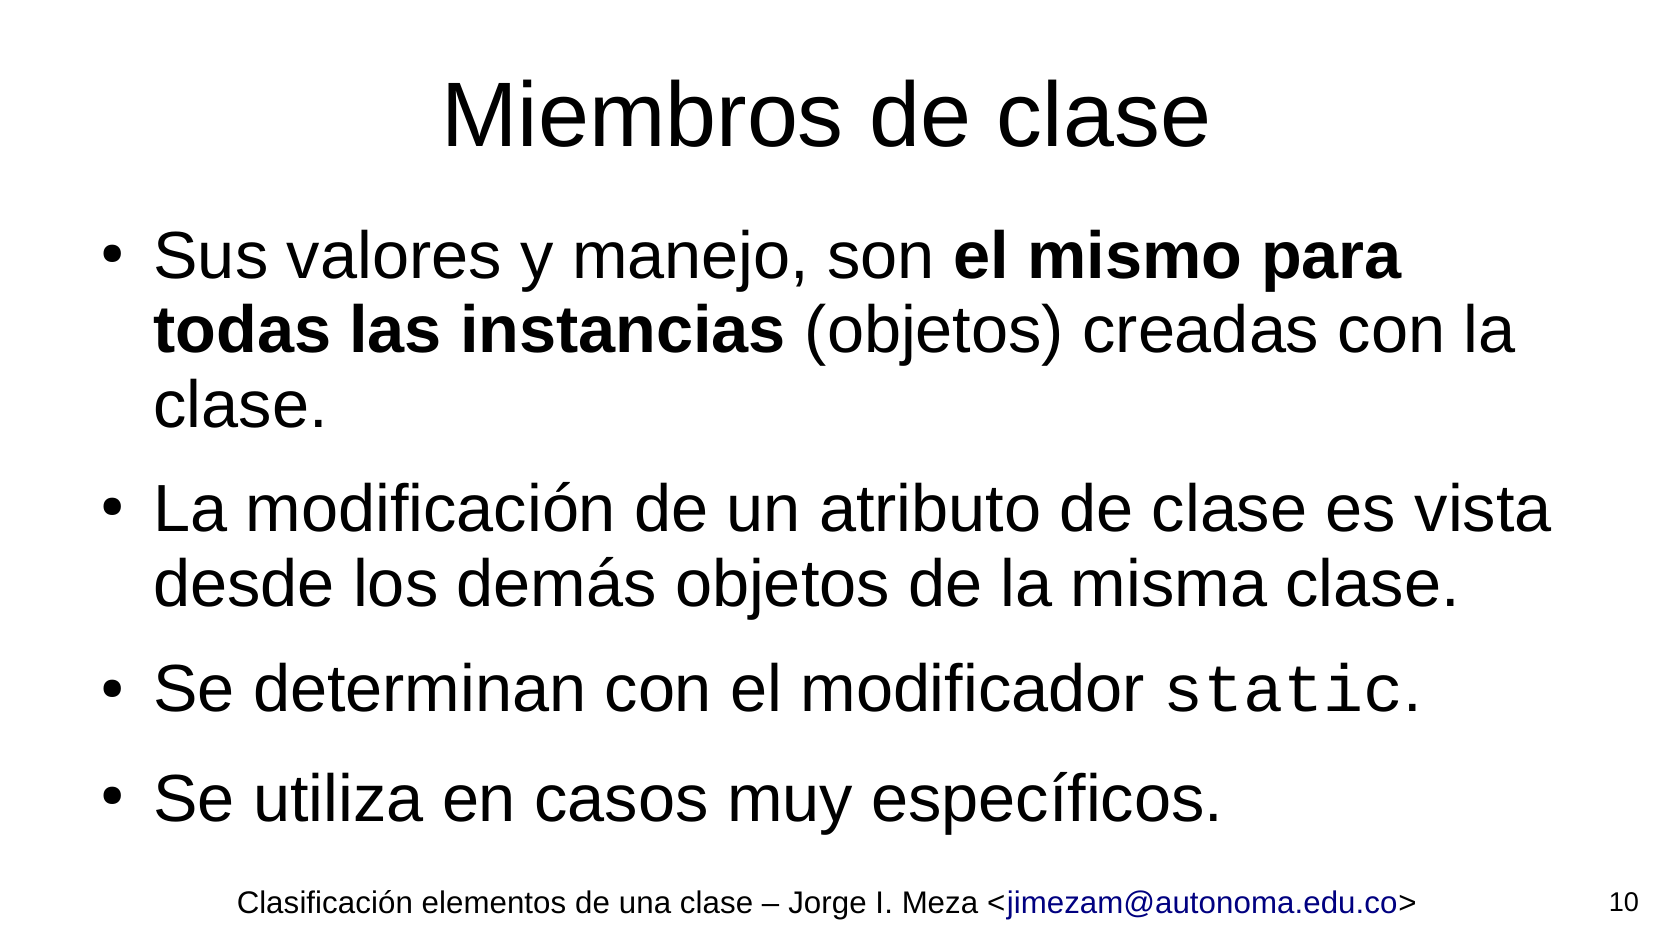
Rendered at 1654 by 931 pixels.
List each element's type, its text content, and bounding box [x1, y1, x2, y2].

title Miembros de clase [82, 37, 1571, 193]
list Sus valores y manejo, son el mismo para todas las instancias (objetos) creadas con la clase. La modificación de un atributo de clase es vista desde los demás objetos de la misma clase. Se determinan con el modificador static. Se utiliza en casos muy específicos. [82, 217, 1571, 879]
